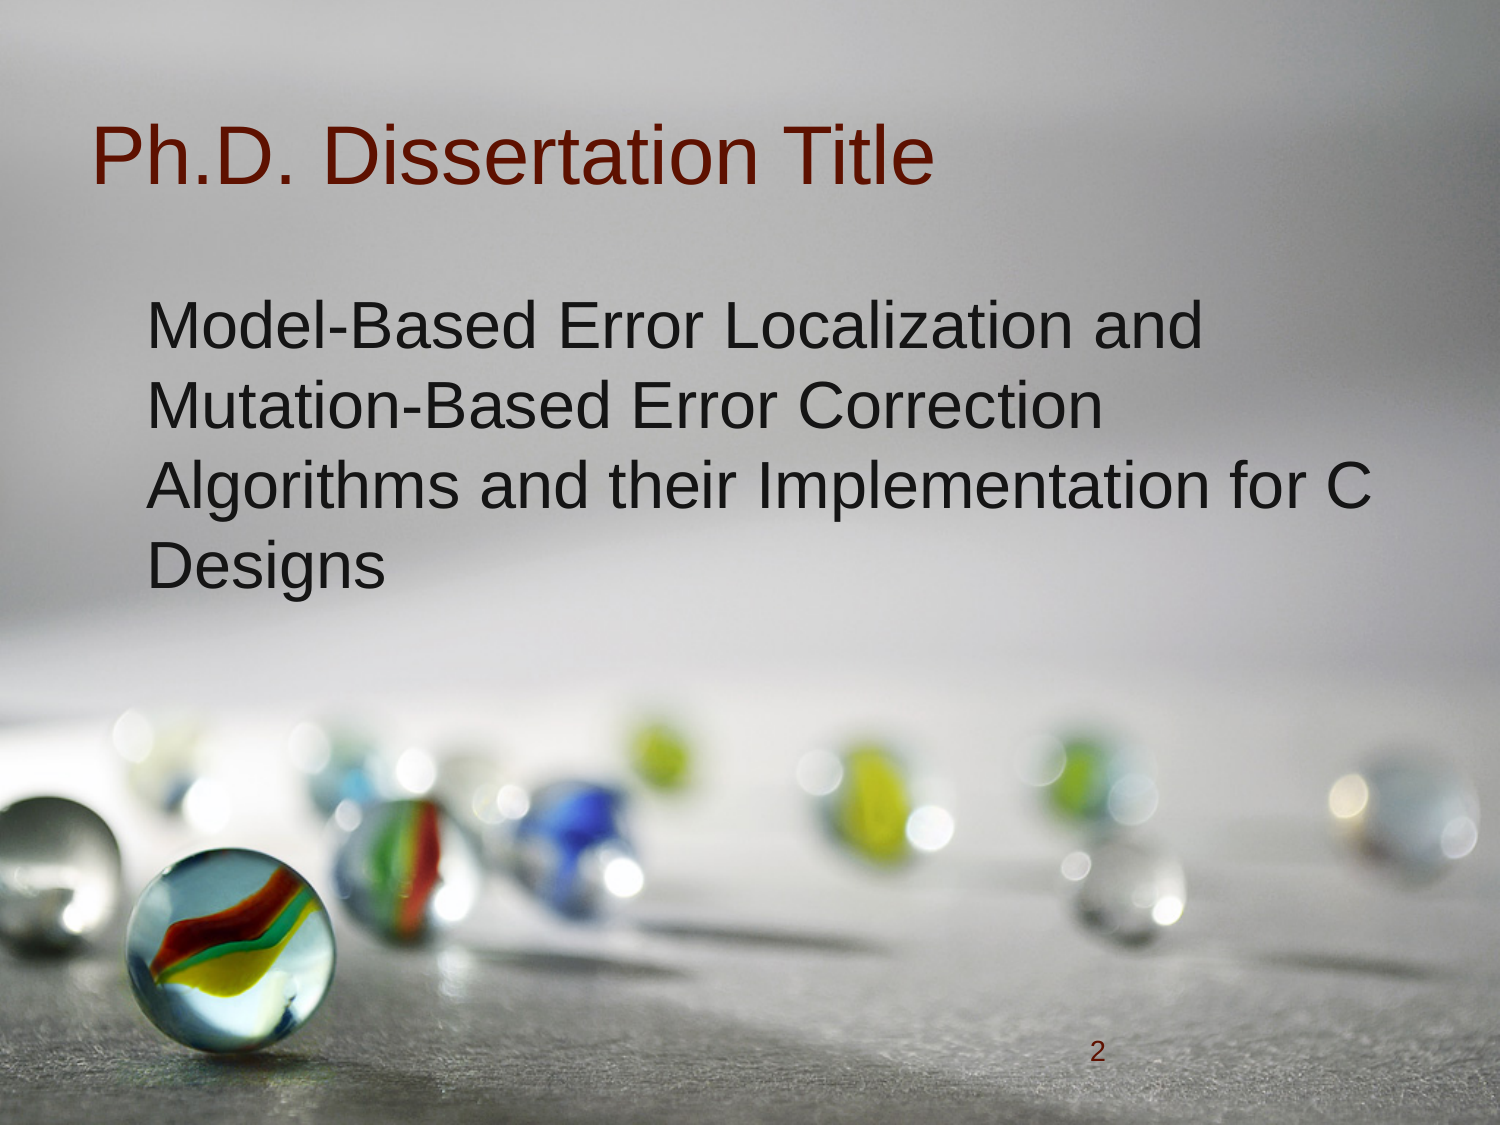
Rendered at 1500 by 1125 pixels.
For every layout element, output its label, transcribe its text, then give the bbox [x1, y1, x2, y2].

picture [0, 0, 1500, 1125]
title Ph.D. Dissertation Title [75, 57, 1425, 245]
list Model-Based Error Localization and Mutation-Based Error Correction Algorithms and their Implementation for C Designs [75, 274, 1425, 1017]
